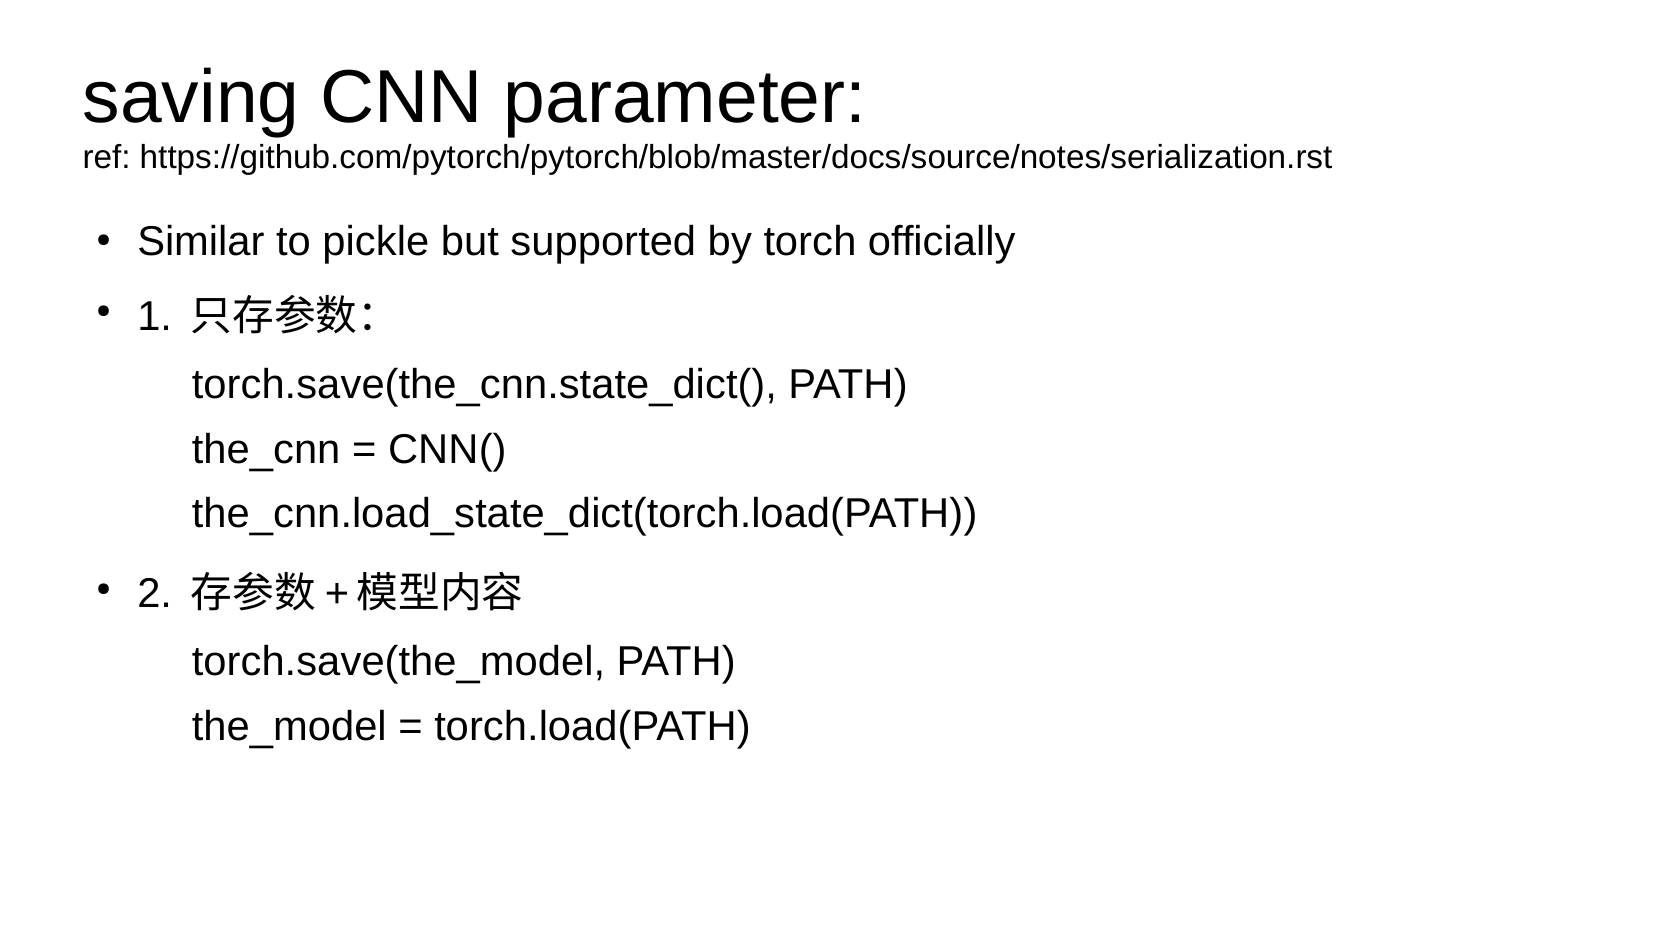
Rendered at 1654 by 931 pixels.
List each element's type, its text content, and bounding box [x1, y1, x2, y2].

title saving CNN parameter: ref: https://github.com/pytorch/pytorch/blob/master/docs/source/notes/serialization.rst [82, 37, 1571, 193]
list Similar to pickle but supported by torch officially 1. 只存参数： torch.save(the_cnn.state_dict(), PATH) the_cnn = CNN() the_cnn.load_state_dict(torch.load(PATH)) 2. 存参数+模型内容 torch.save(the_model, PATH) the_model = torch.load(PATH) [82, 217, 1571, 758]
